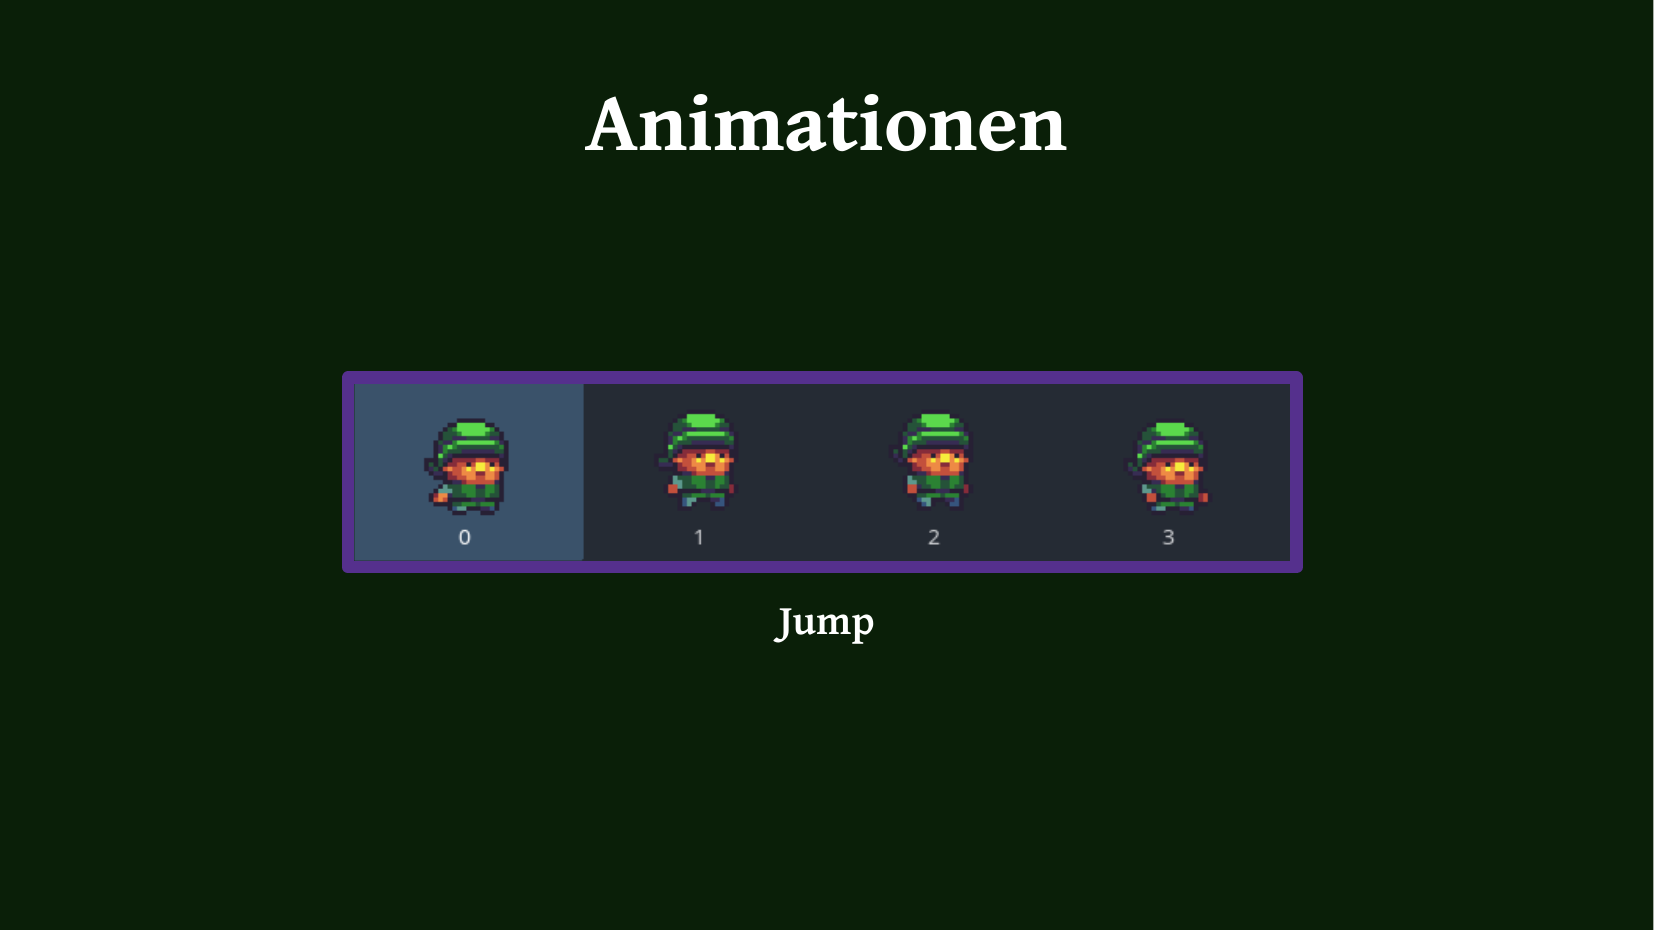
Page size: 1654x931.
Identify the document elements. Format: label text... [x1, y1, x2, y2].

picture [354, 383, 1291, 561]
text_box Jump [561, 590, 1093, 709]
title Animationen [82, 59, 1571, 193]
